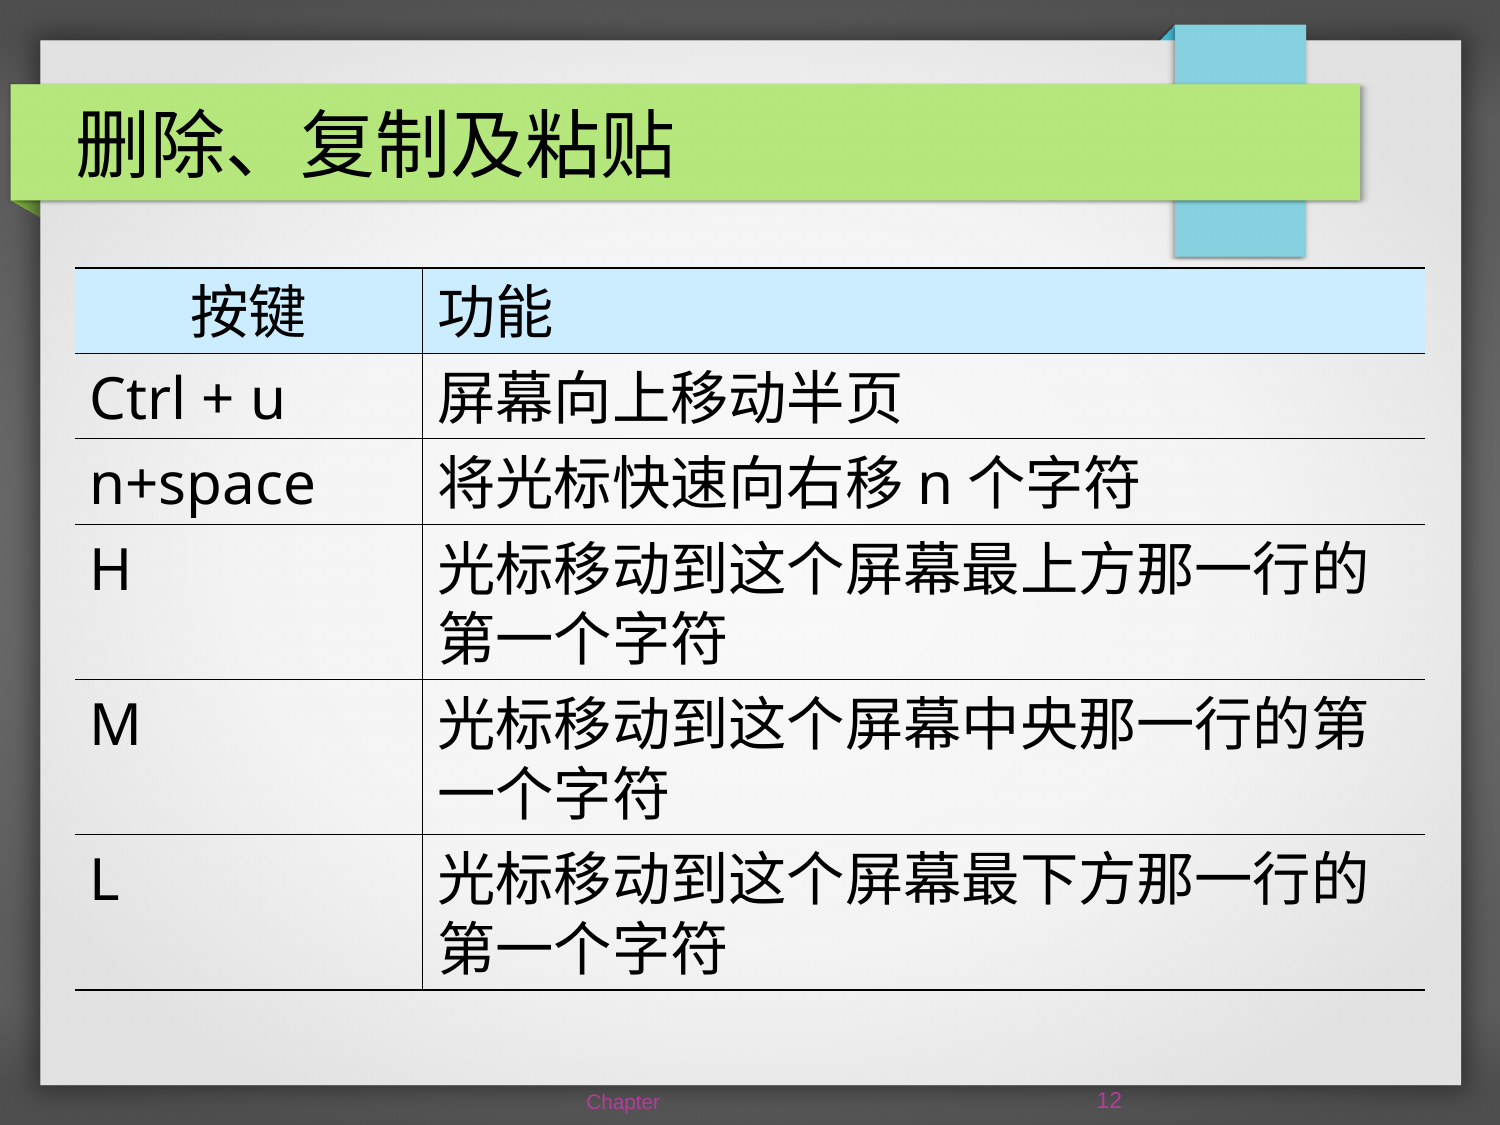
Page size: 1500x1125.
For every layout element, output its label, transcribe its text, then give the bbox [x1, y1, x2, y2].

table_cell L [75, 835, 422, 989]
text_box Chapter [75, 1075, 676, 1114]
table_cell Ctrl + u [75, 354, 422, 438]
table_header 功能 [423, 269, 1425, 353]
table_cell M [75, 680, 422, 834]
table_cell 光标移动到这个屏幕最下方那一行的第一个字符 [423, 835, 1425, 989]
table_cell 将光标快速向右移n个字符 [423, 439, 1425, 524]
picture [0, 0, 1500, 1125]
title 删除、复制及粘贴 [75, 85, 1147, 193]
table_cell n+space [75, 439, 422, 524]
table_cell 光标移动到这个屏幕中央那一行的第一个字符 [423, 680, 1425, 834]
table_header 按键 [75, 269, 422, 353]
table_cell 光标移动到这个屏幕最上方那一行的第一个字符 [423, 525, 1425, 679]
text_box <number> [1025, 1075, 1123, 1114]
table_cell H [75, 525, 422, 679]
table_cell 屏幕向上移动半页 [423, 354, 1425, 438]
